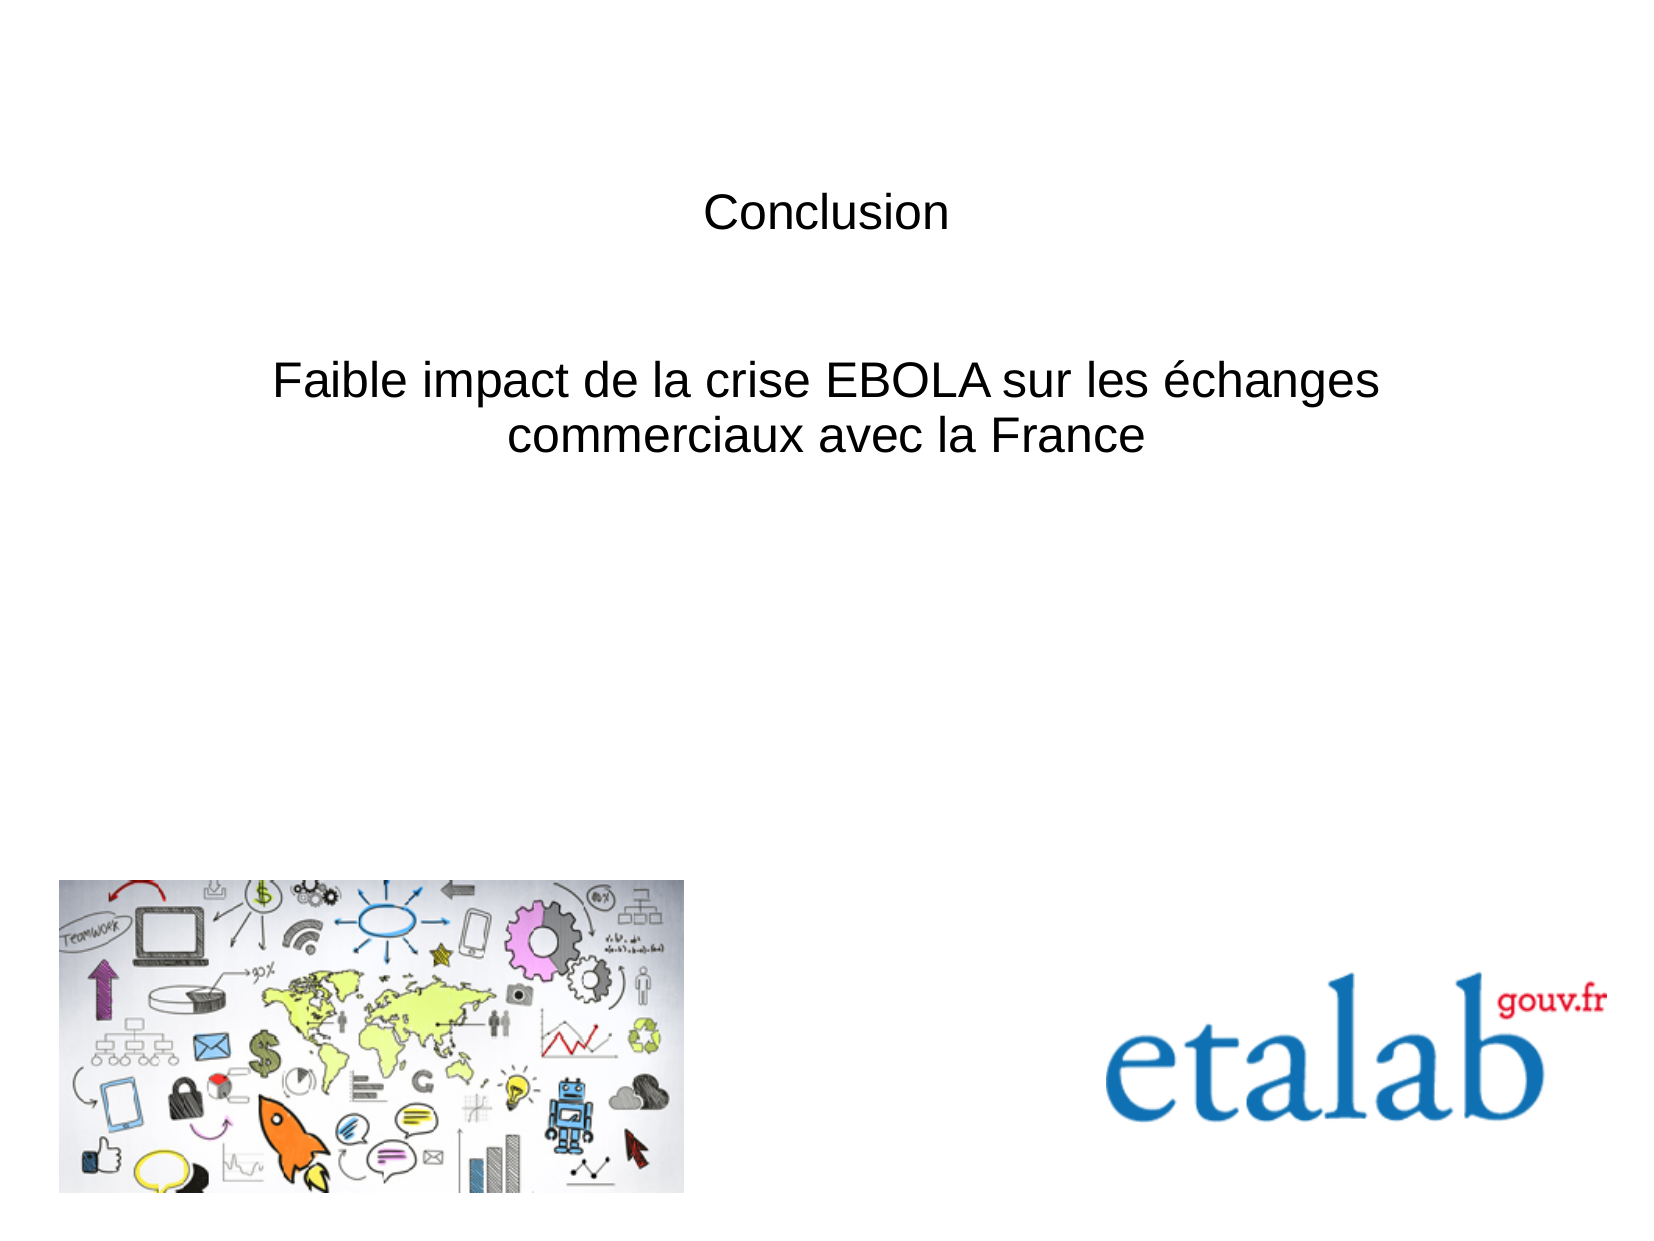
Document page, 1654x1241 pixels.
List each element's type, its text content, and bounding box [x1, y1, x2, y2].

text_box Conclusion Faible impact de la crise EBOLA sur les échanges commerciaux avec la France [188, 177, 1465, 699]
picture [1106, 885, 1607, 1199]
picture [59, 880, 684, 1193]
